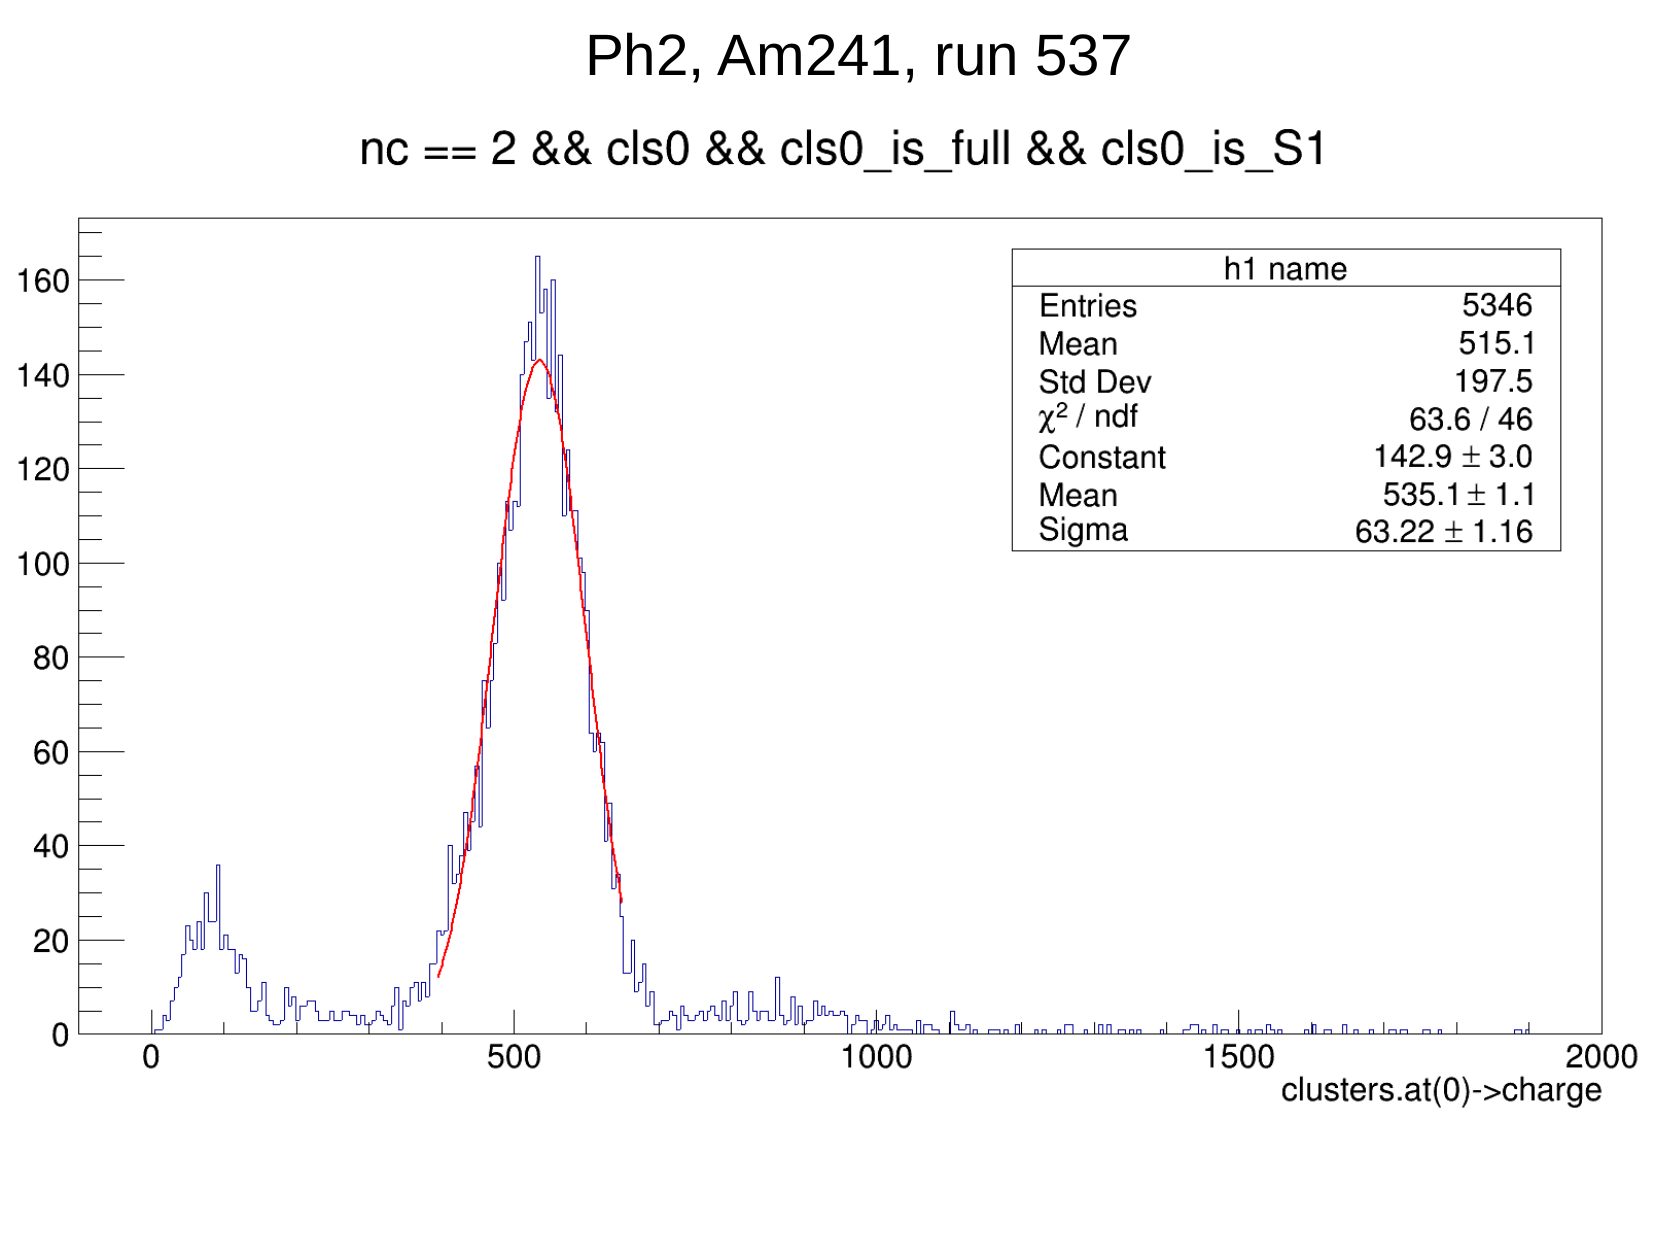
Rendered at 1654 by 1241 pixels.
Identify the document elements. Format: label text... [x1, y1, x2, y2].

picture [0, 127, 1654, 1120]
text_box Ph2, Am241, run 537 [518, 15, 1201, 127]
